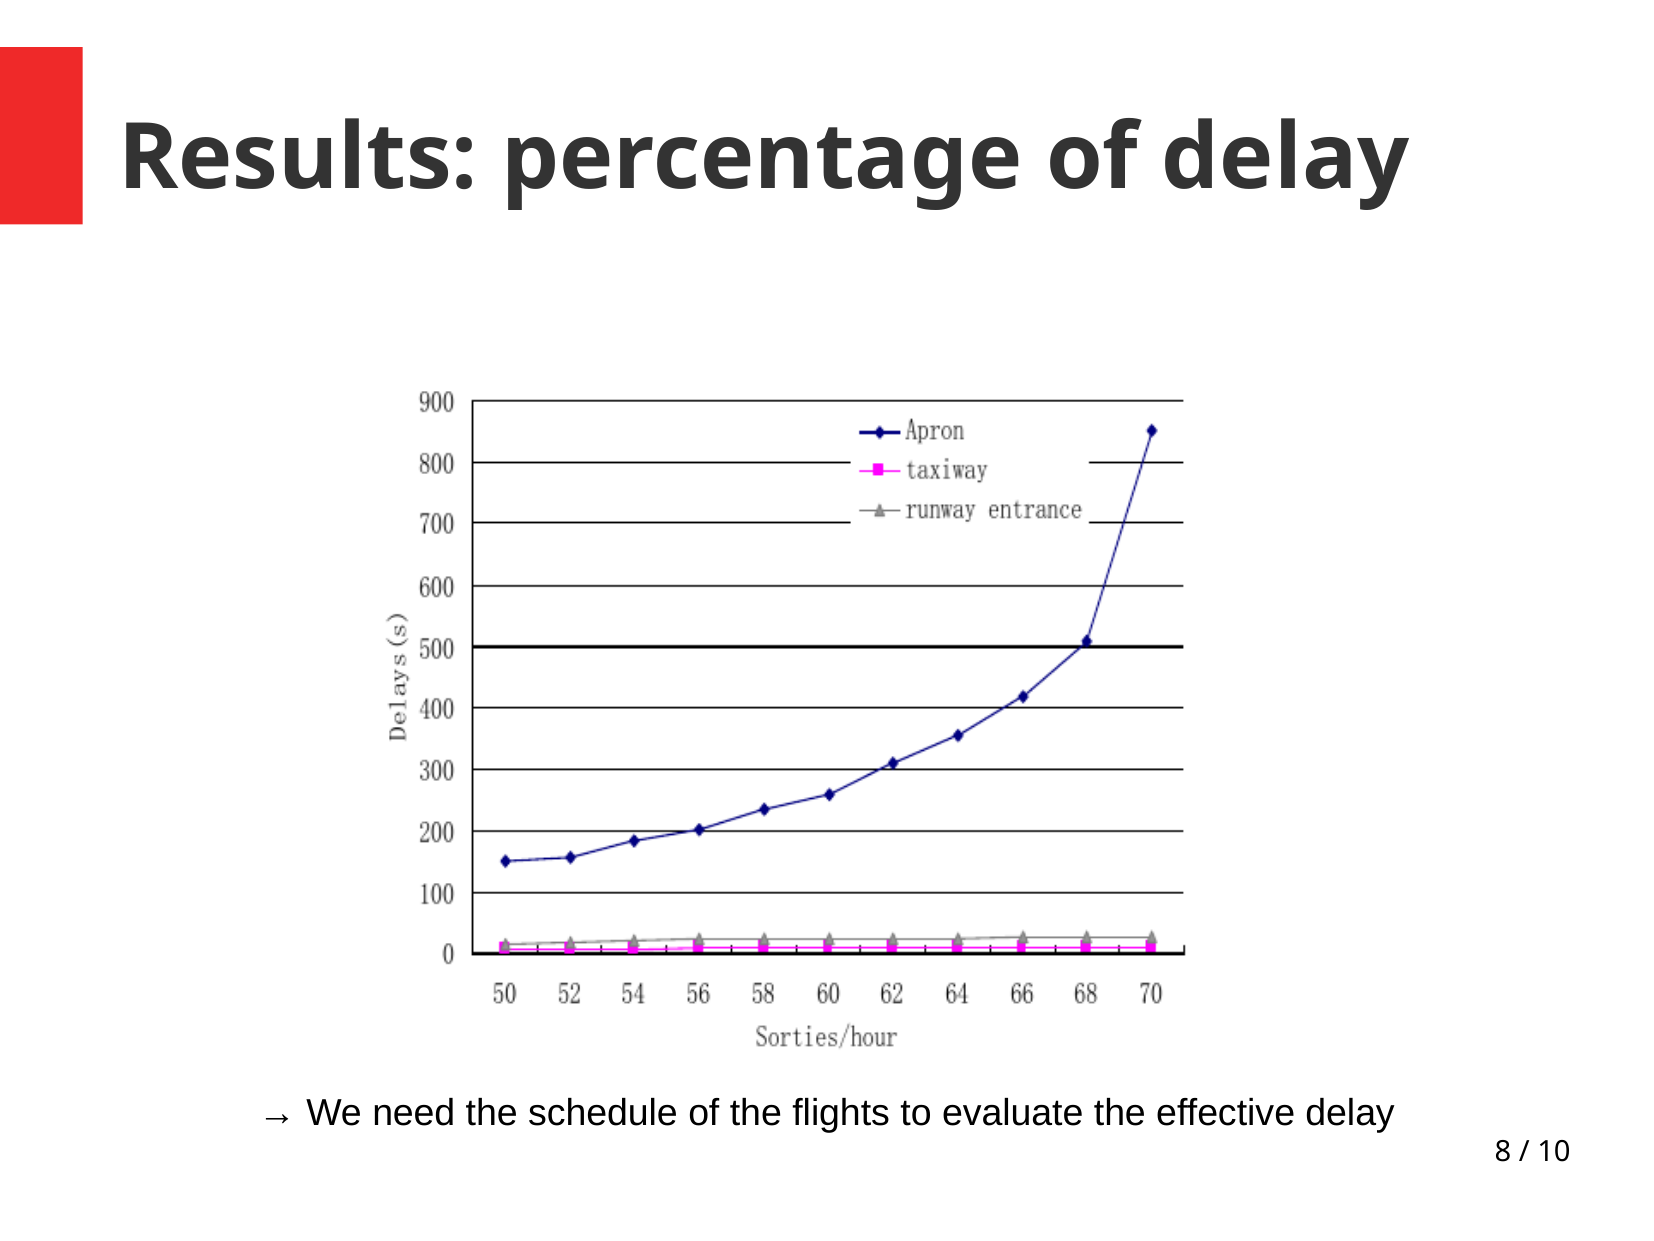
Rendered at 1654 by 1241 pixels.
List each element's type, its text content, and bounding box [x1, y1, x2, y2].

picture [316, 354, 1338, 1074]
title Results: percentage of delay [118, 45, 1571, 260]
